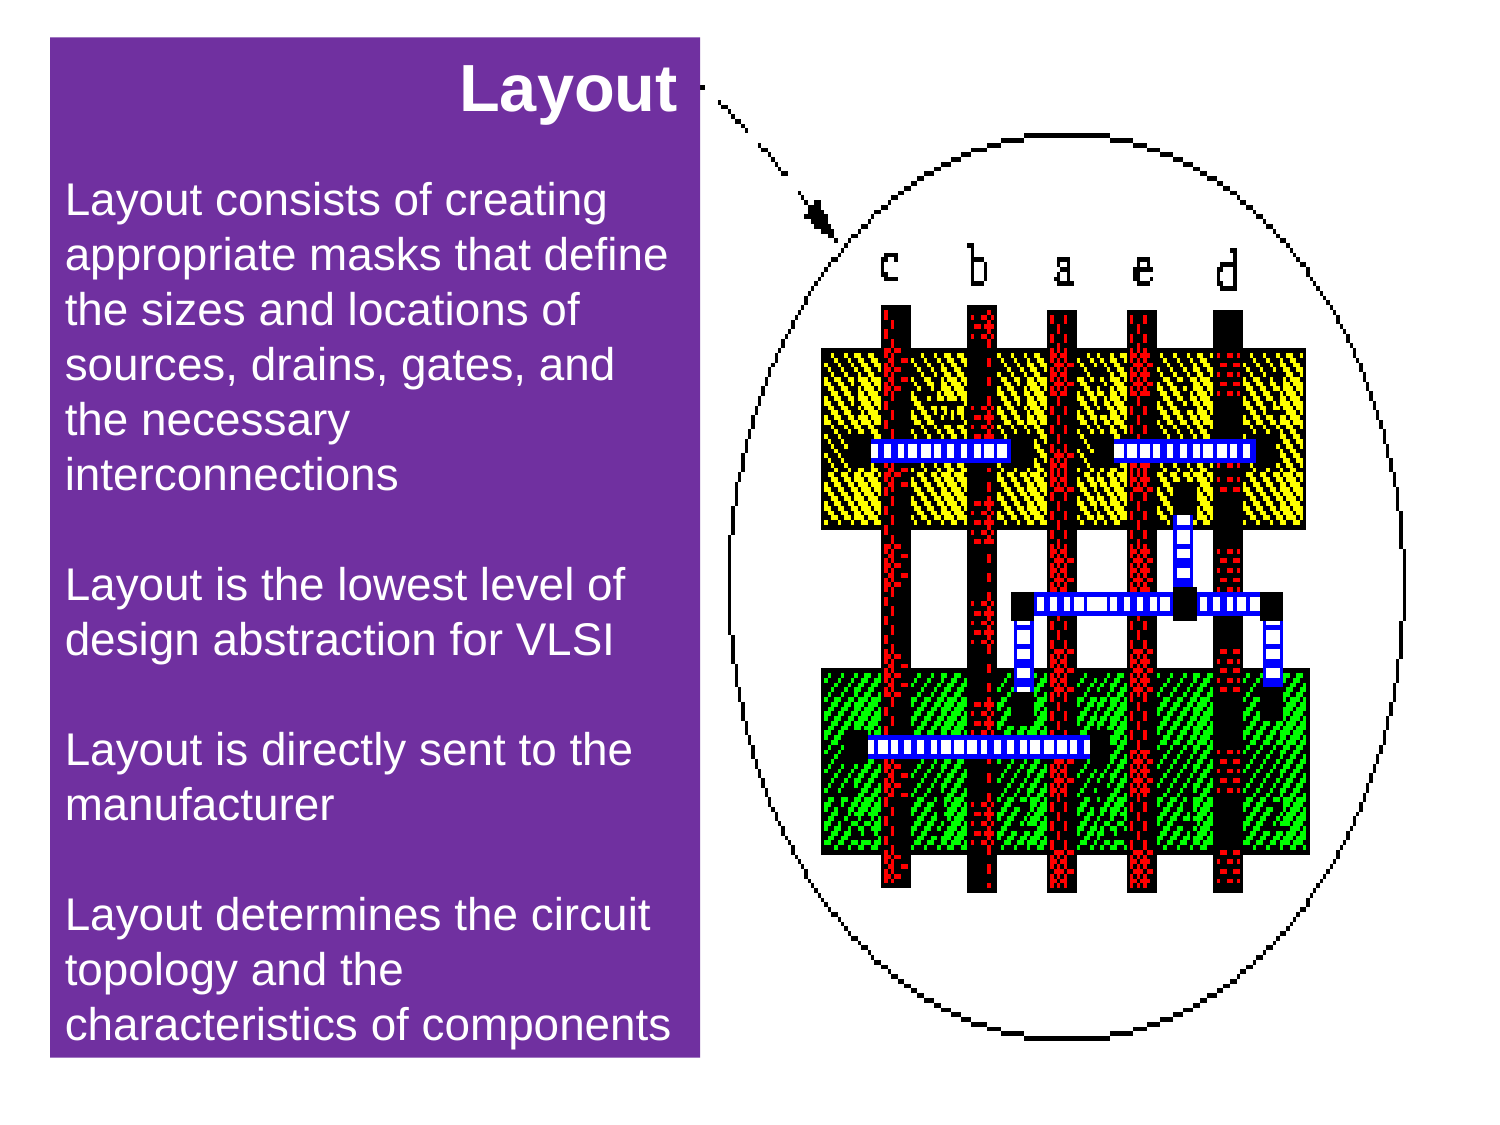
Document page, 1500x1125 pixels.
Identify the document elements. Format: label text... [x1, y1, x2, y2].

text_box Layout Layout consists of creating appropriate masks that define the sizes and locations of sources, drains, gates, and the necessary interconnections Layout is the lowest level of design abstraction for VLSI Layout is directly sent to the manufacturer Layout determines the circuit topology and the characteristics of components [50, 37, 701, 1058]
picture [24, 62, 1463, 1075]
